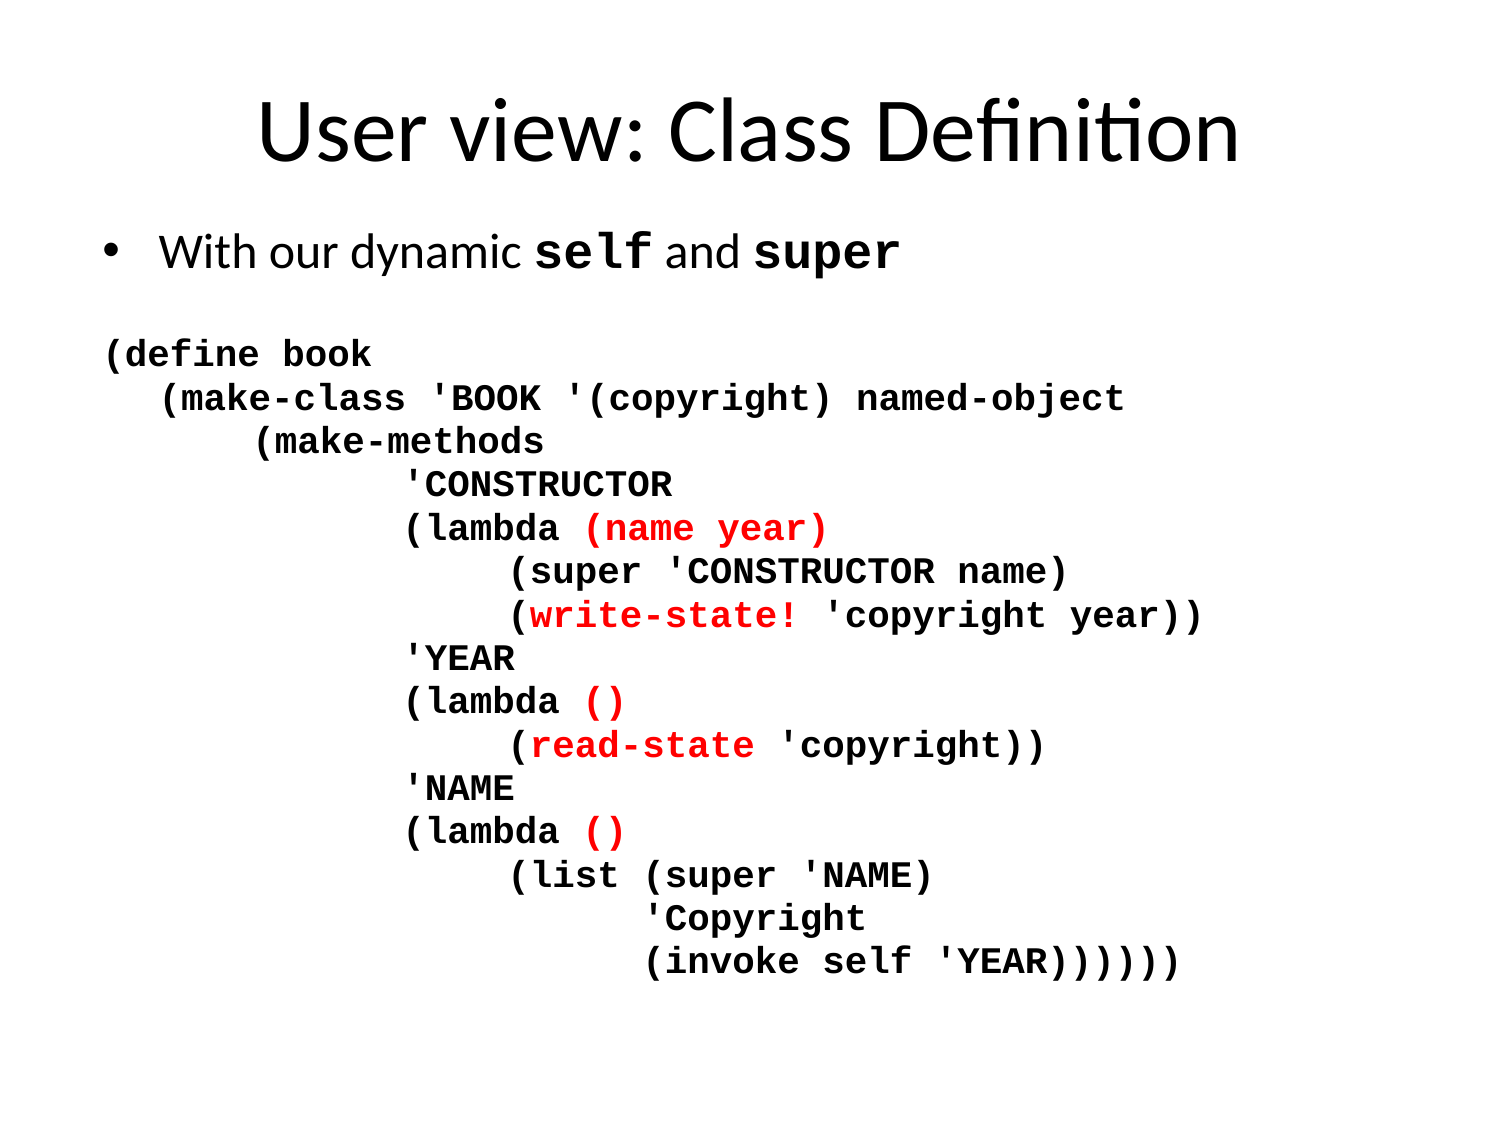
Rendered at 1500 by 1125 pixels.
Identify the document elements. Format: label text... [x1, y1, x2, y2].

list With our dynamic self and super (define book (make-class 'BOOK '(copyright) named-object (make-methods 'CONSTRUCTOR (lambda (name year) (super 'CONSTRUCTOR name) (write-state! 'copyright year)) 'YEAR (lambda () (read-state 'copyright)) 'NAME (lambda () (list (super 'NAME) 'Copyright (invoke self 'YEAR)))))) [87, 224, 1488, 1101]
title User view: Class Definition [75, 45, 1426, 233]
